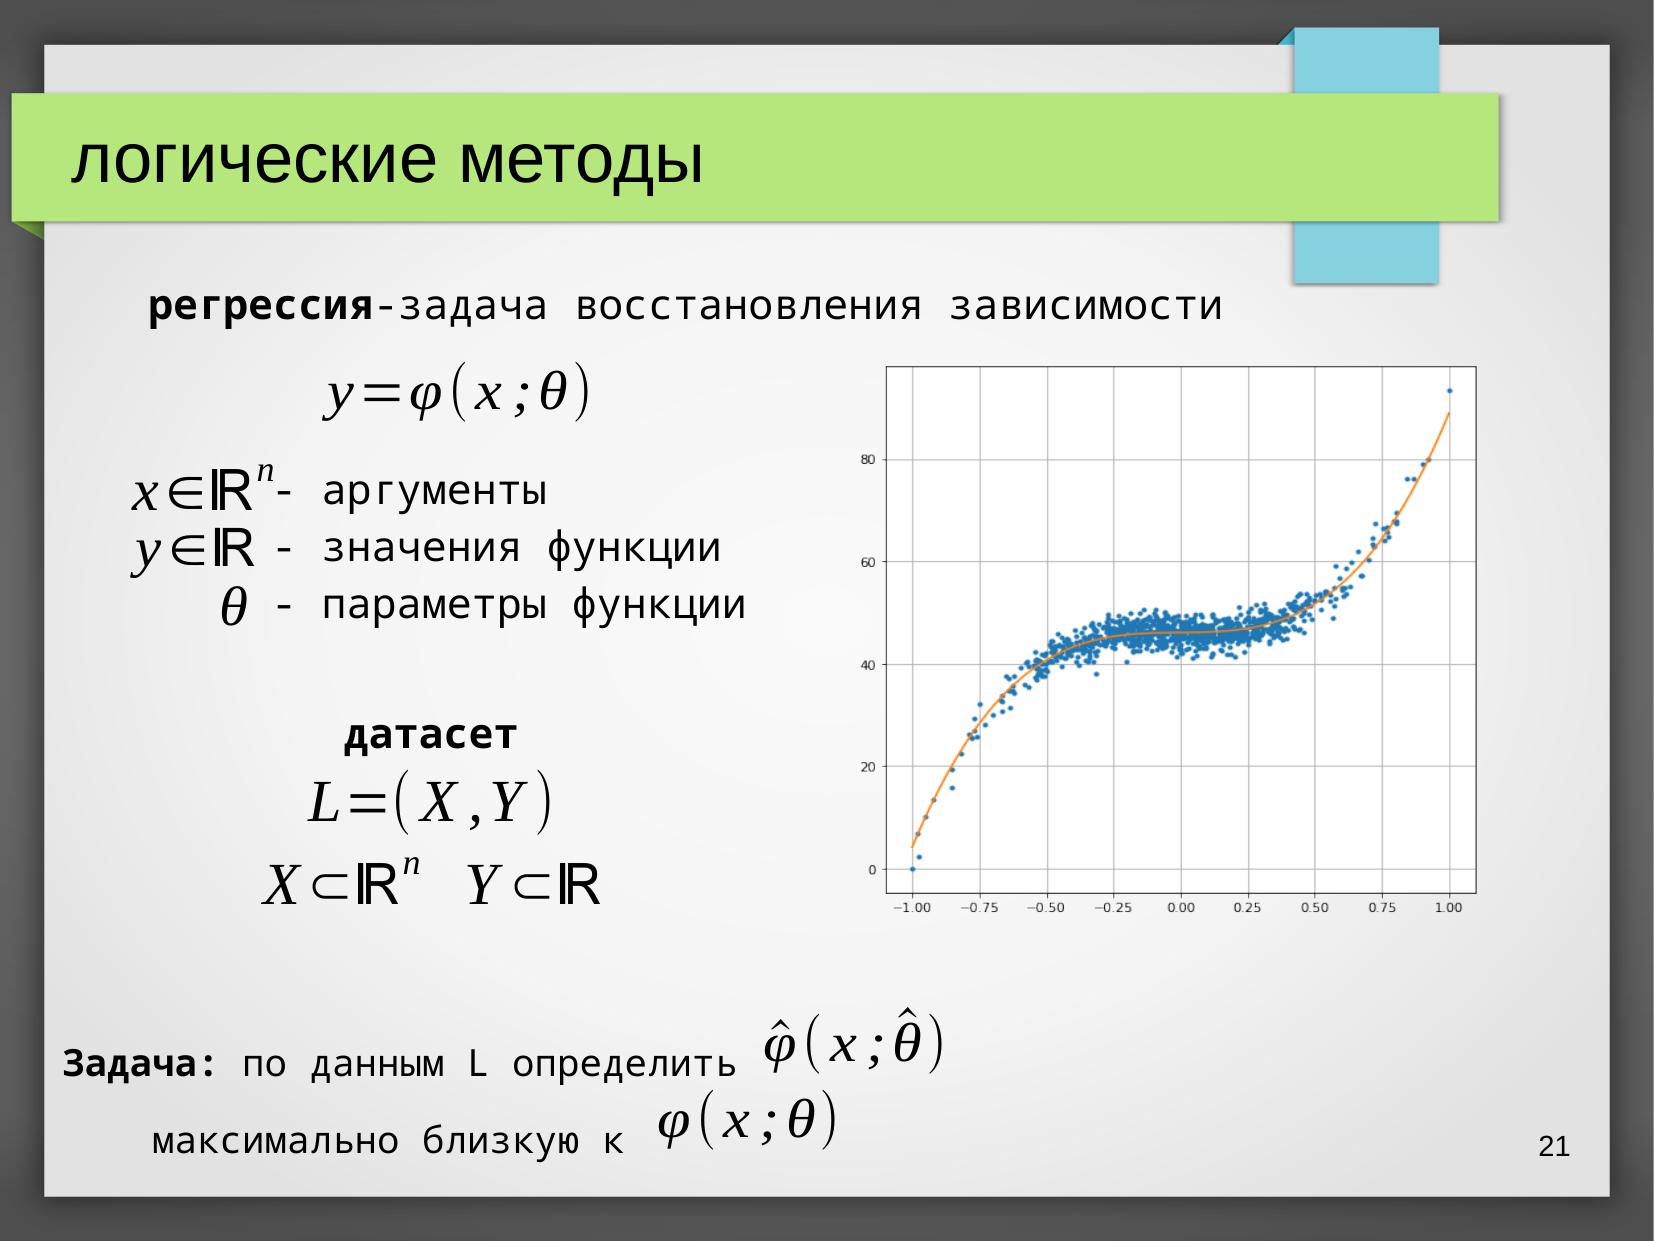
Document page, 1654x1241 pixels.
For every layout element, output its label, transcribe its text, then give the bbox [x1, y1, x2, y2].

chart [646, 1086, 851, 1153]
chart [752, 1003, 957, 1078]
subtitle - аргументы - значения функции - параметры функции [271, 453, 785, 638]
text_box Задача: по данным L определить максимально близкую к [47, 1003, 1028, 1165]
title логические методы [70, 118, 1205, 199]
chart [308, 358, 603, 426]
text_box датасет [236, 696, 626, 922]
chart [295, 766, 565, 839]
text_box регрессия-задача восстановления зависимости [133, 267, 1241, 331]
chart [118, 448, 286, 638]
picture [0, 0, 1654, 1241]
